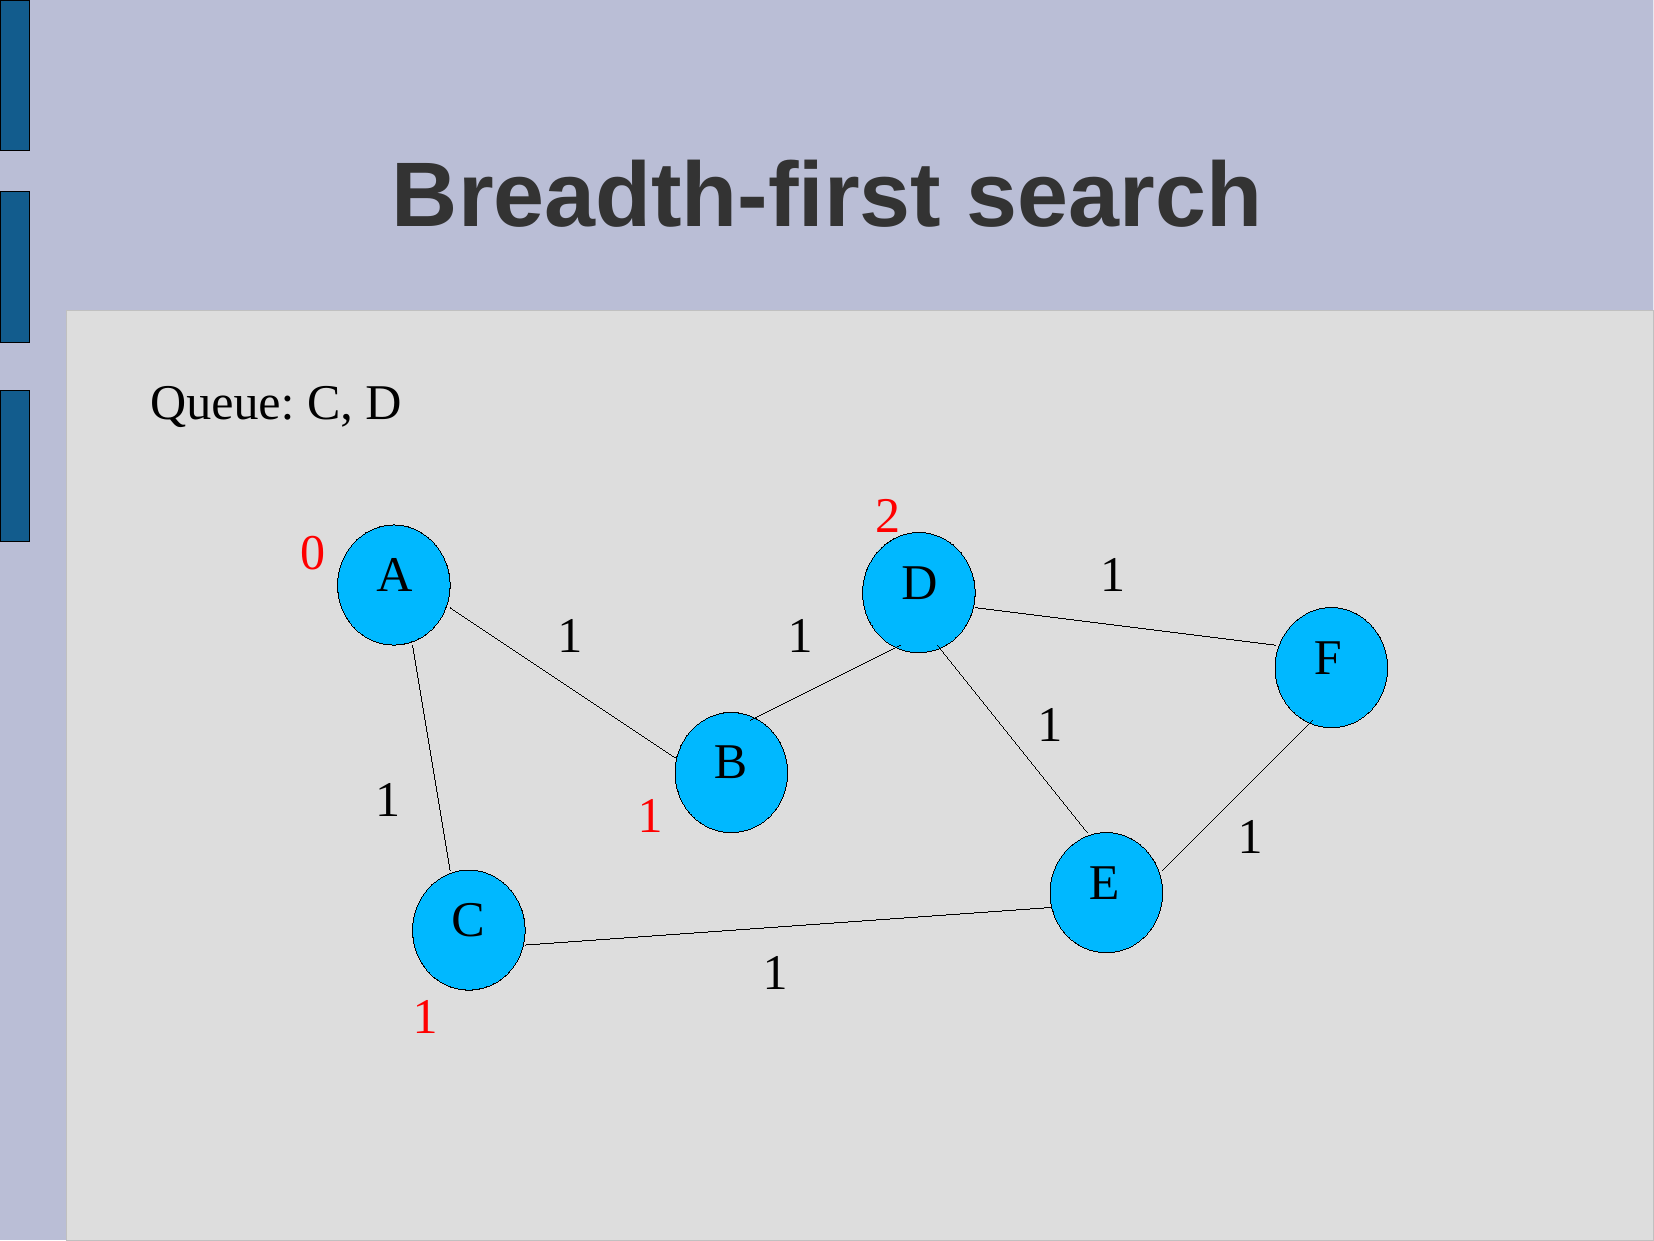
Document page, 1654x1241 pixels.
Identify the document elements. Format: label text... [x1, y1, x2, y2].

text_box 1 [1100, 547, 1126, 603]
text_box 0 [300, 525, 326, 581]
text_box F [1313, 629, 1342, 685]
text_box [337, 524, 451, 646]
text_box 1 [412, 989, 438, 1045]
text_box [675, 712, 788, 833]
text_box 1 [762, 945, 788, 1001]
text_box [412, 870, 526, 991]
text_box B [713, 734, 748, 790]
text_box 1 [375, 772, 401, 828]
text_box 1 [1037, 697, 1063, 753]
text_box [1050, 832, 1163, 953]
text_box 1 [557, 607, 583, 663]
text_box 1 [1237, 809, 1263, 865]
text_box 1 [637, 787, 676, 843]
text_box E [1088, 854, 1120, 910]
text_box [862, 532, 976, 653]
text_box 1 [787, 607, 813, 663]
title Breadth-first search [121, 91, 1534, 299]
text_box C [451, 892, 485, 948]
text_box D [901, 554, 938, 610]
text_box 2 [874, 487, 901, 543]
text_box Queue: C, D [150, 375, 402, 431]
text_box [1275, 607, 1388, 728]
text_box A [376, 547, 413, 603]
